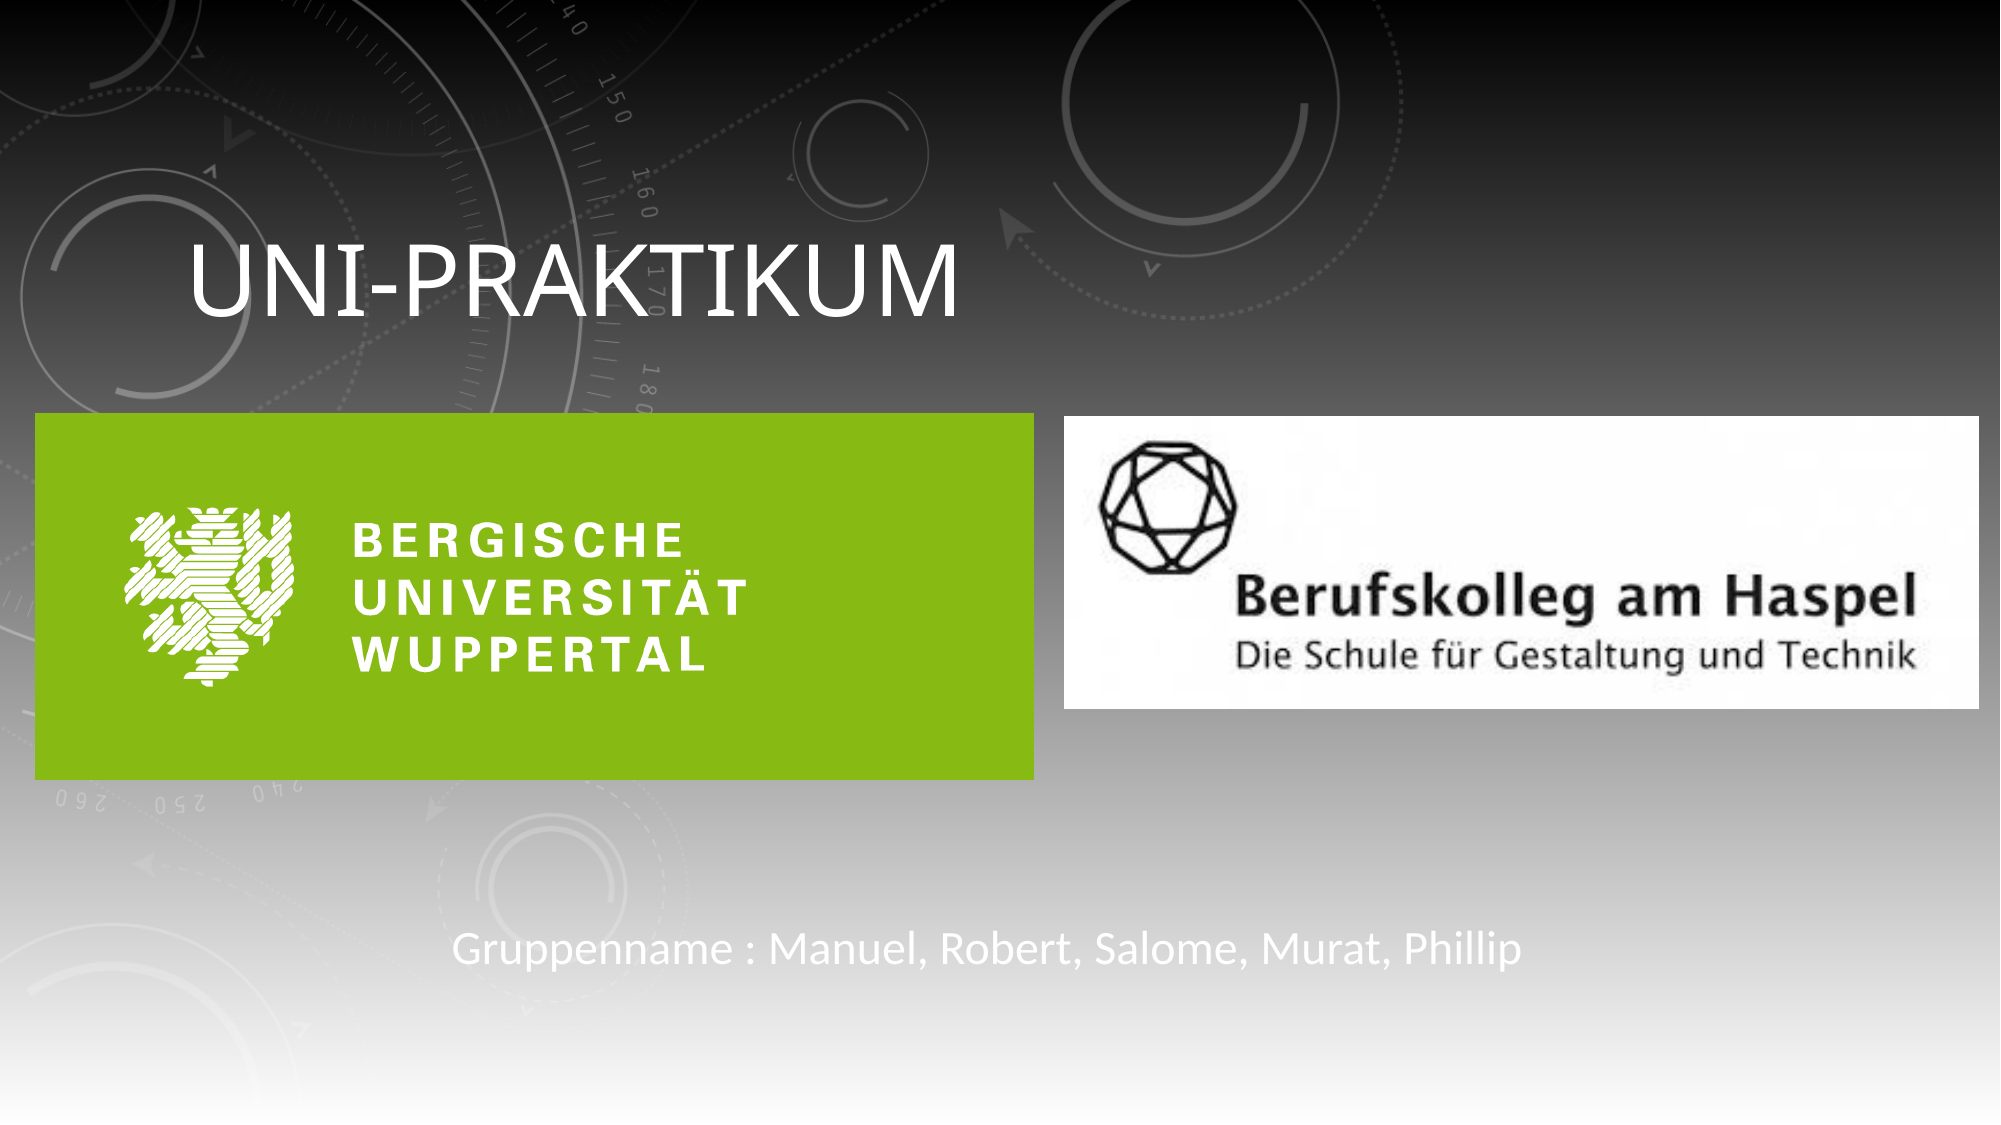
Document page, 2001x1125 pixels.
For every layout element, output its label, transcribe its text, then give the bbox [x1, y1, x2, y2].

picture [0, 0, 2000, 1125]
list Gruppenname : Manuel, Robert, Salome, Murat, Phillip [389, 850, 1701, 1040]
title Uni-praktikum [170, 208, 995, 345]
